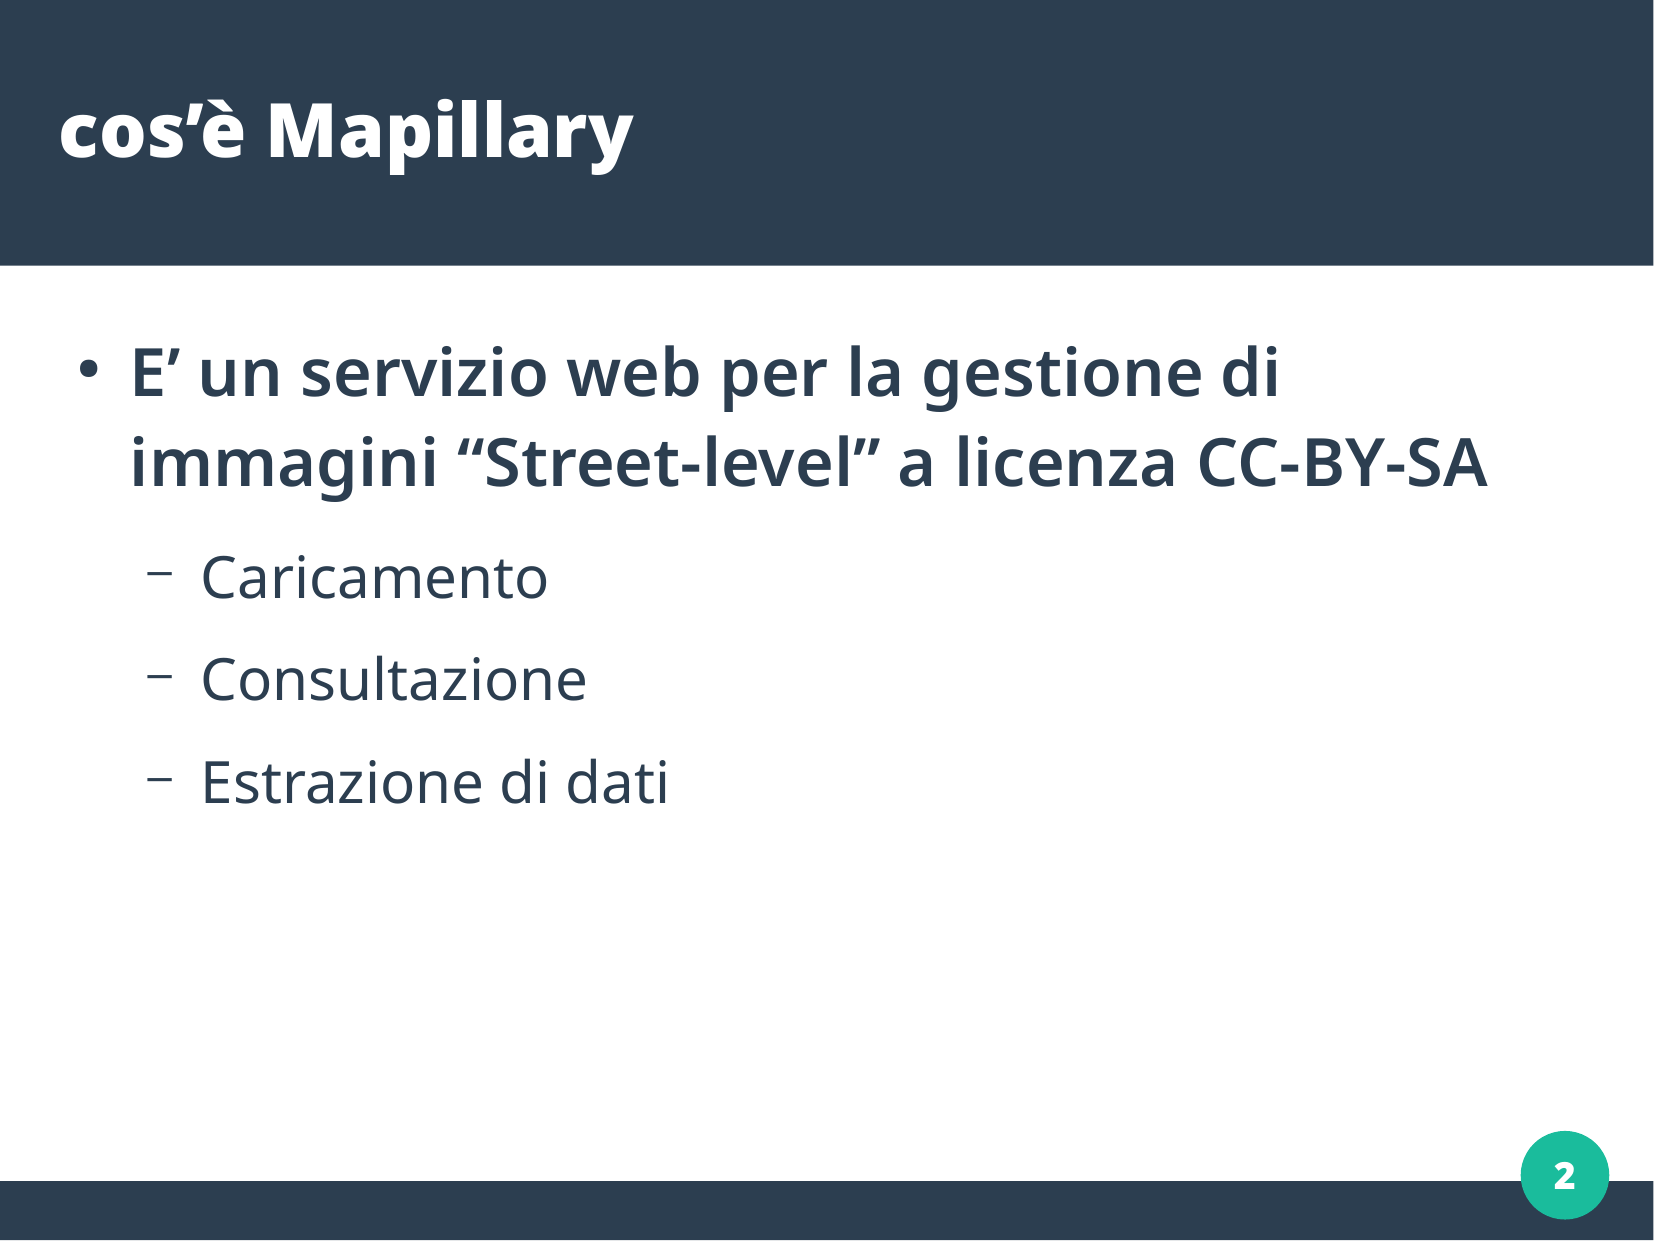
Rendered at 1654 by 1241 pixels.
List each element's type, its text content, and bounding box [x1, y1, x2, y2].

title cos’è Mapillary [59, 49, 1595, 207]
list E’ un servizio web per la gestione di immagini “Street-level” a licenza CC-BY-SA Caricamento Consultazione Estrazione di dati [59, 324, 1595, 1152]
